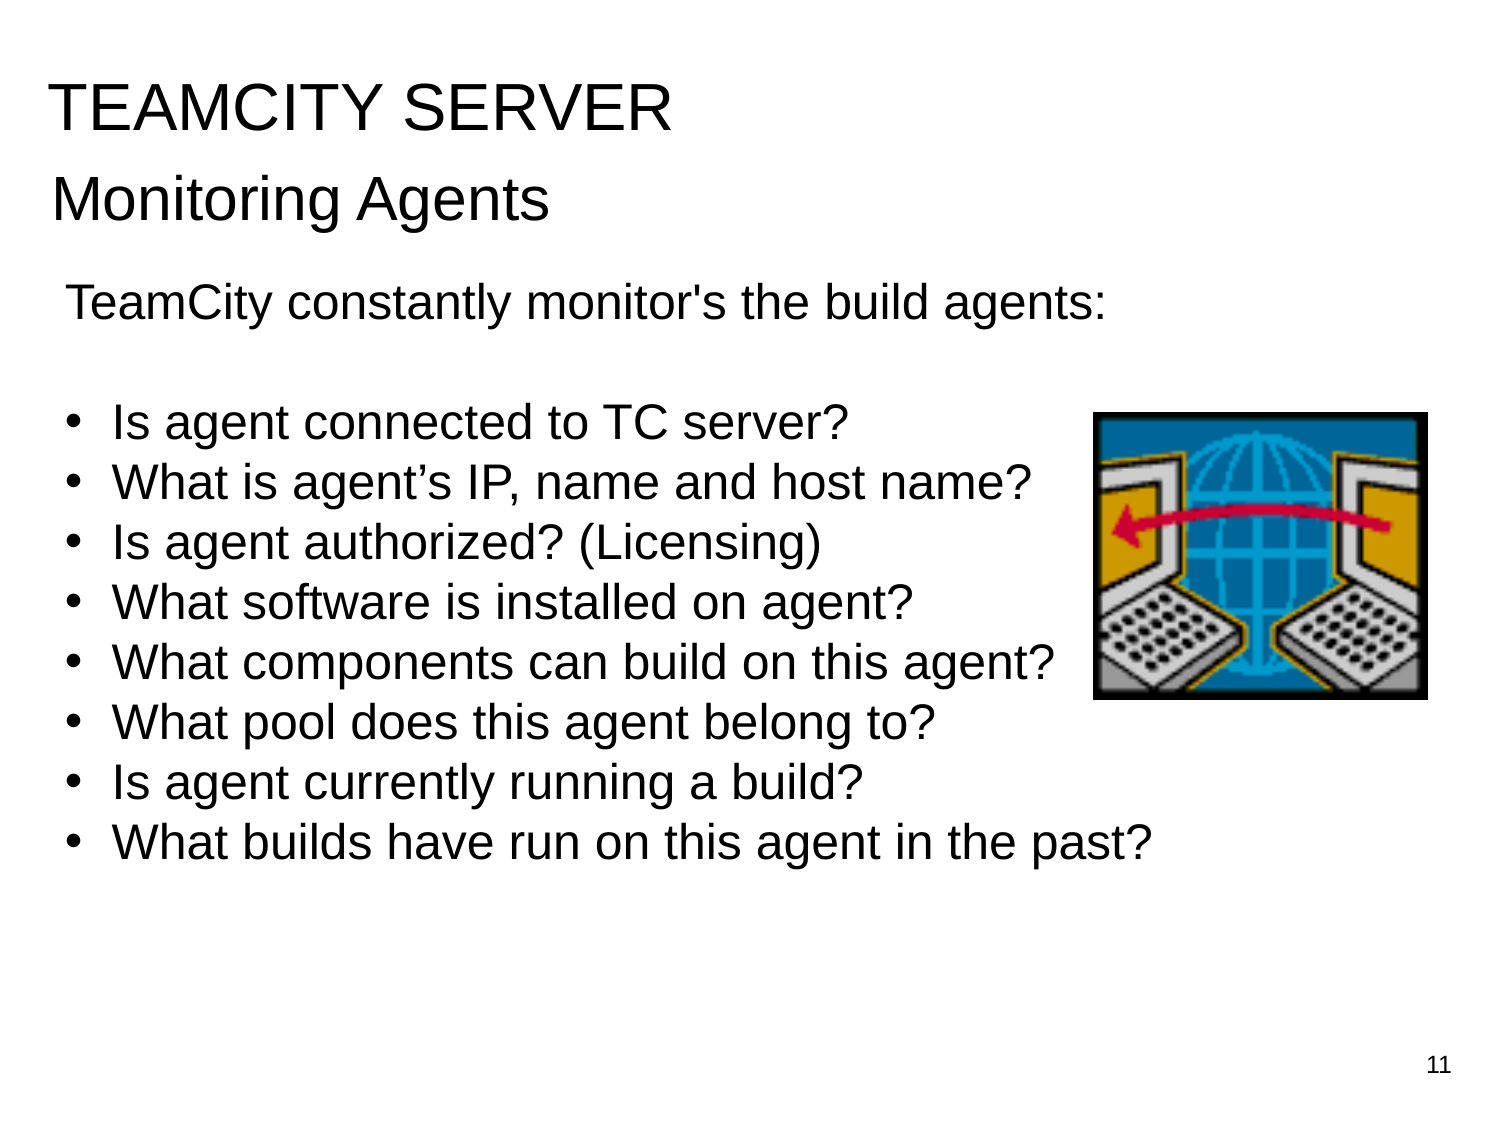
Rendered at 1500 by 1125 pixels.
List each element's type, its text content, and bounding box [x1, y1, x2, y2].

list Monitoring Agents [48, 150, 1452, 241]
slide_number <number> [1325, 1047, 1452, 1080]
picture [1093, 412, 1428, 700]
text_box TeamCity constantly monitor's the build agents: Is agent connected to TC server? What is agent’s IP, name and host name? Is agent authorized? (Licensing) What software is installed on agent? What components can build on this agent? What pool does this agent belong to? Is agent currently running a build? What builds have run on this agent in the past? [50, 262, 1450, 998]
title Teamcity server [48, 57, 1452, 150]
